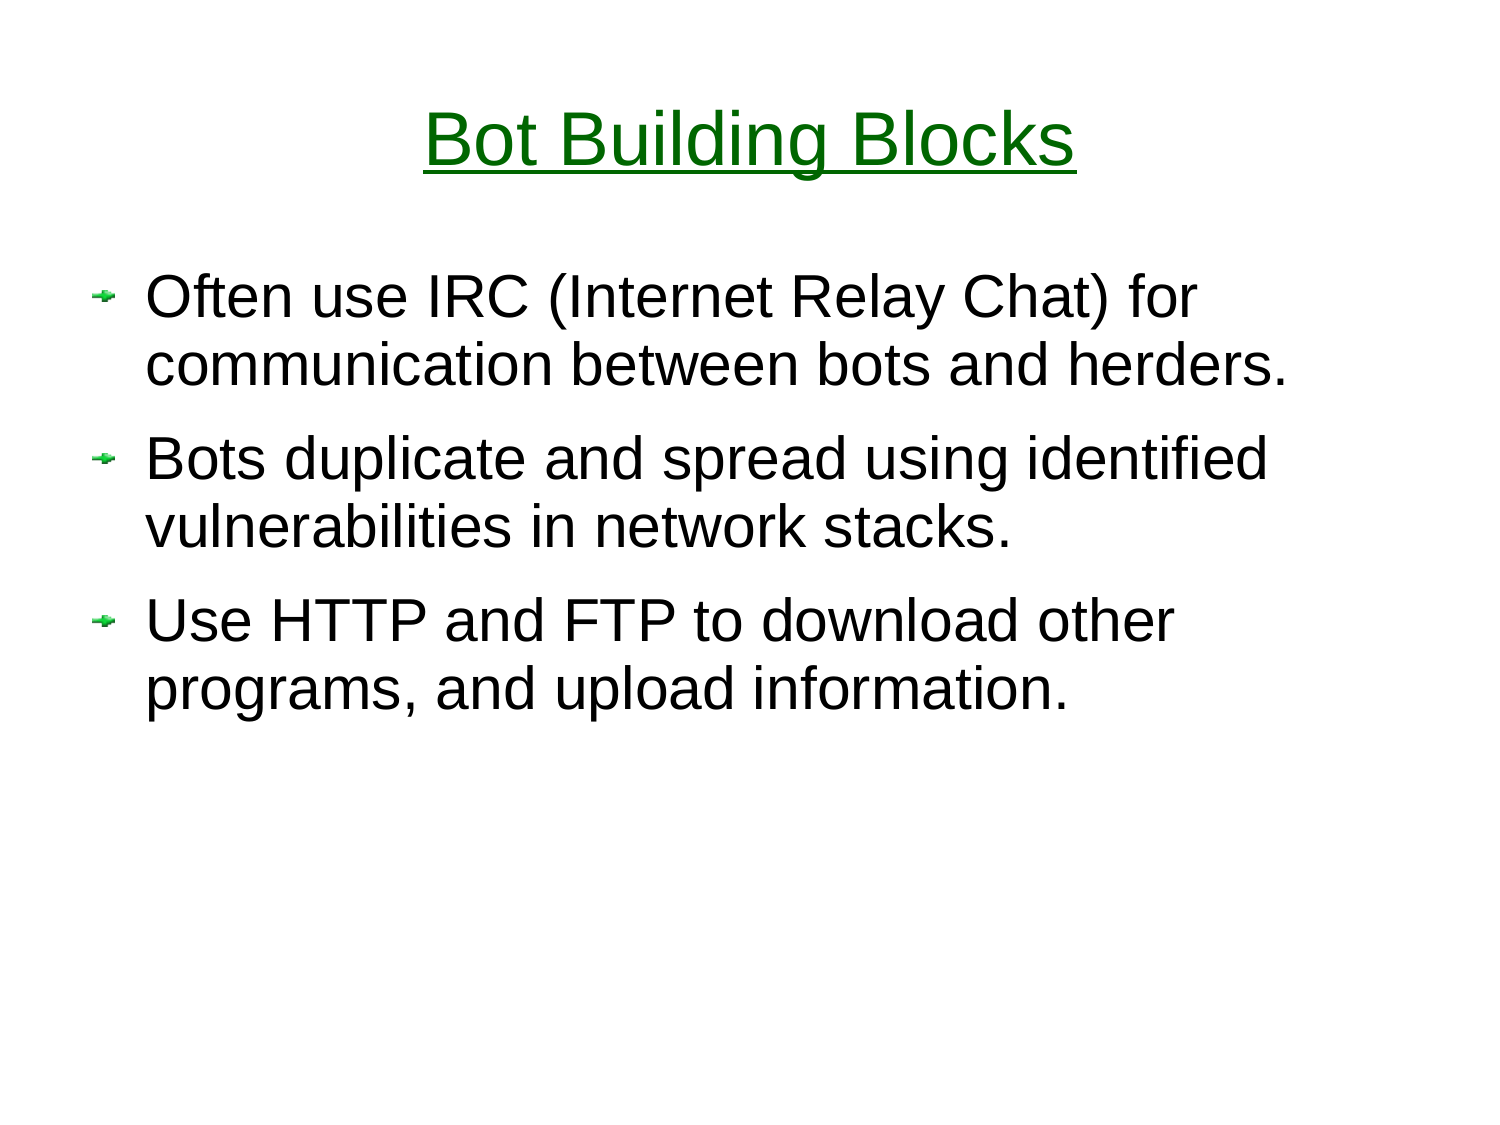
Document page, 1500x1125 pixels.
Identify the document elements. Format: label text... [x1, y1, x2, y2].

title Bot Building Blocks [75, 45, 1425, 233]
list Often use IRC (Internet Relay Chat) for communication between bots and herders. Bots duplicate and spread using identified vulnerabilities in network stacks. Use HTTP and FTP to download other programs, and upload information. [75, 262, 1425, 1006]
